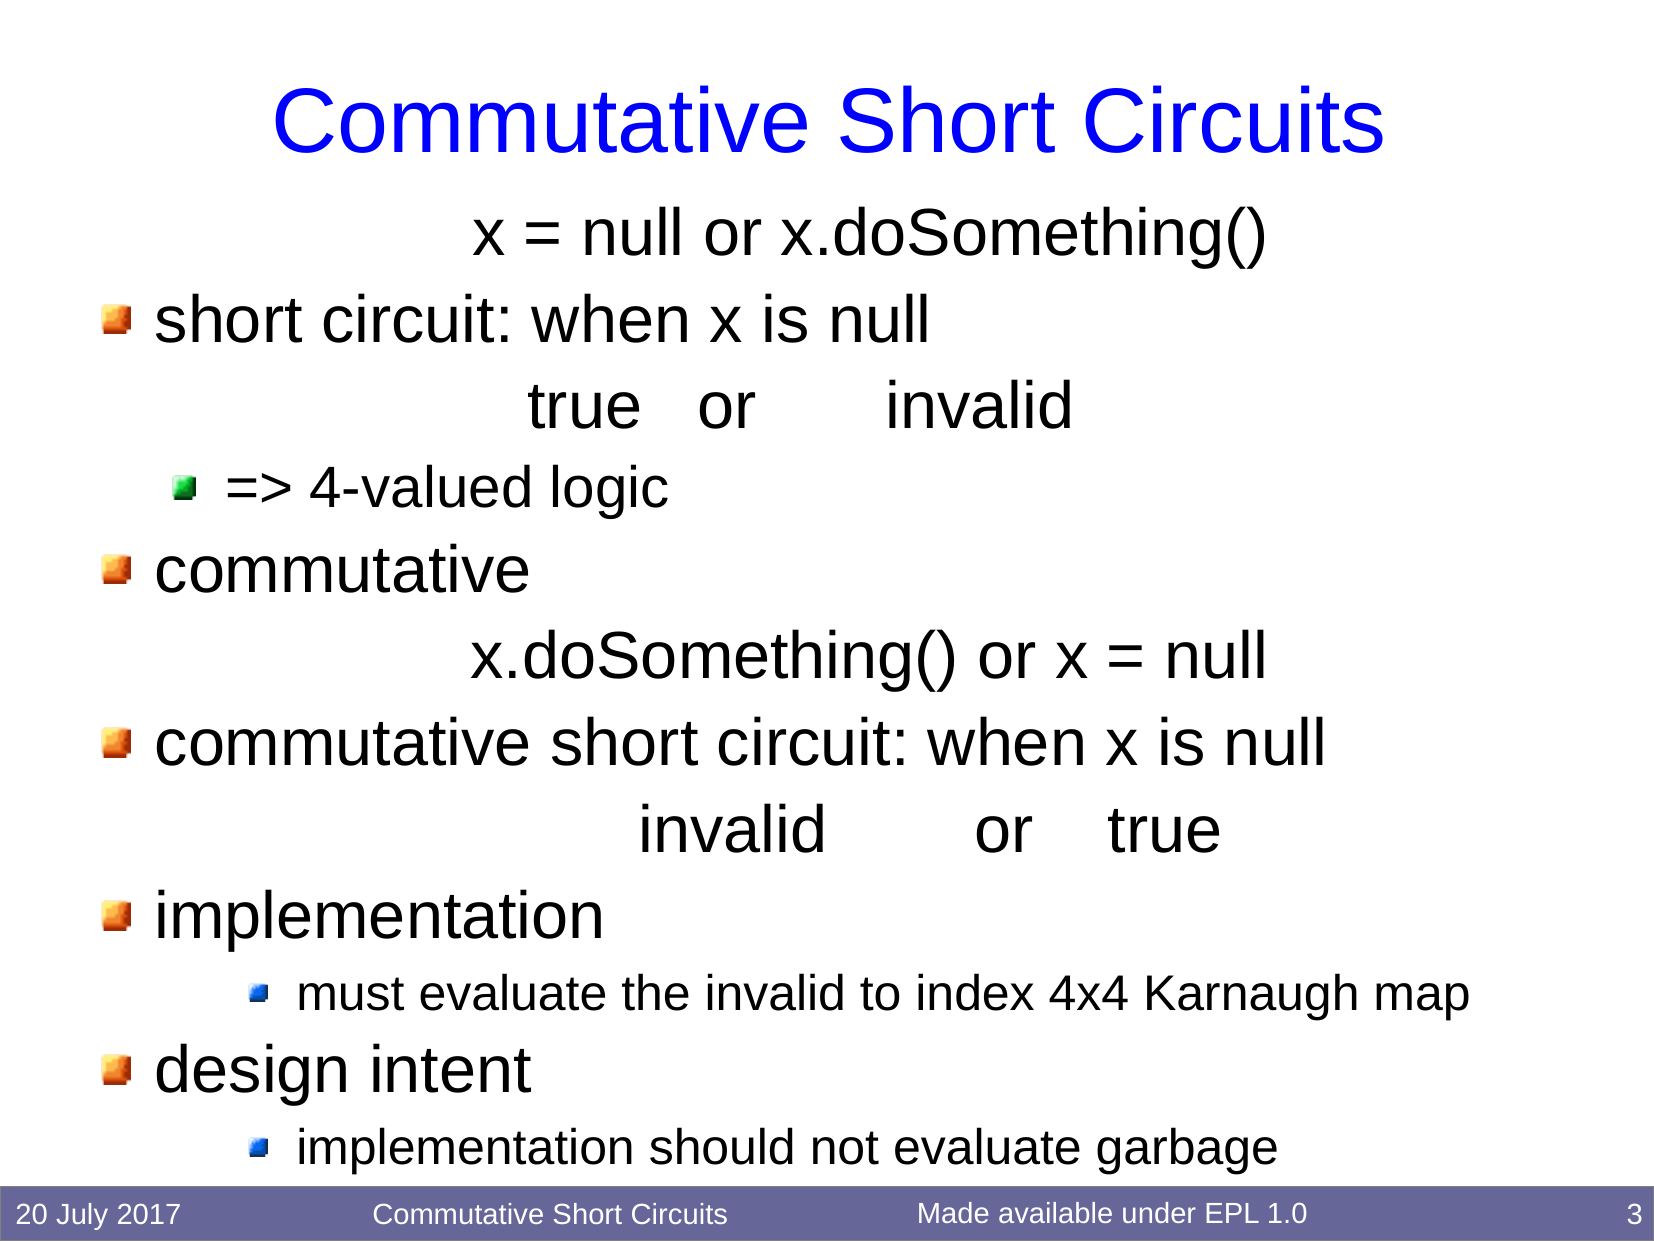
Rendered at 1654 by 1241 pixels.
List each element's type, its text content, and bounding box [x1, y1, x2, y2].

list x = null or x.doSomething() short circuit: when x is null true or invalid => 4-valued logic commutative x.doSomething() or x = null commutative short circuit: when x is null invalid or true implementation must evaluate the invalid to index 4x4 Karnaugh map design intent implementation should not evaluate garbage [83, 195, 1641, 1241]
title Commutative Short Circuits [23, 17, 1637, 223]
